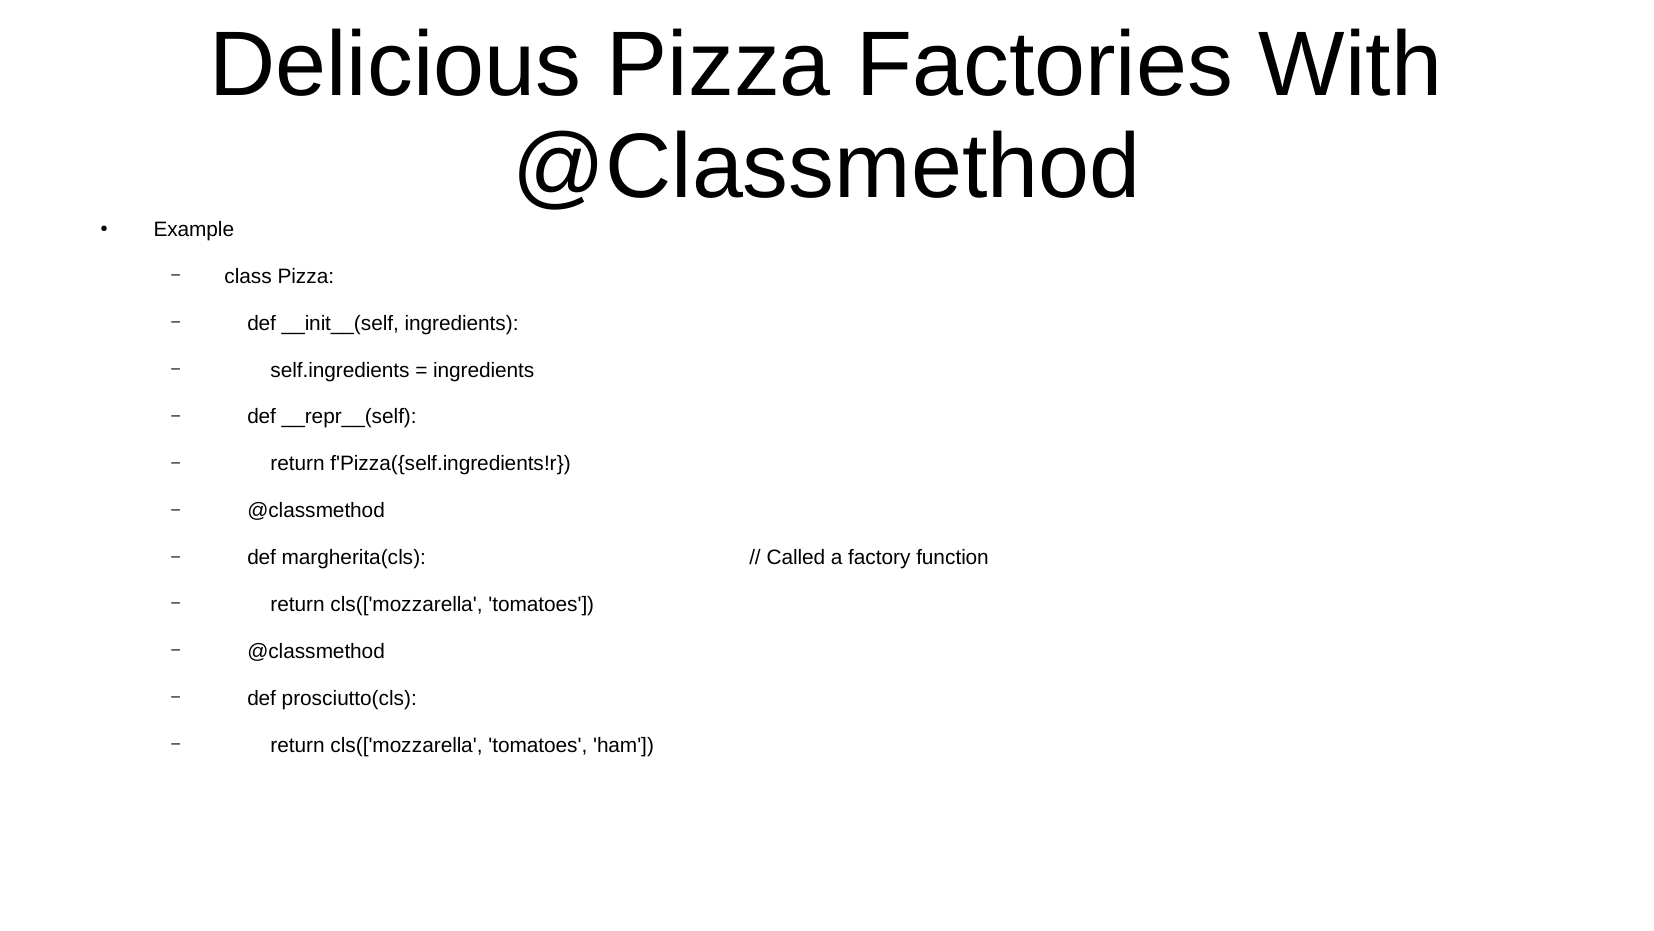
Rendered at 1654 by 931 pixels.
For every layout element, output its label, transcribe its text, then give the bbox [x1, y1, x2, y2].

title Delicious Pizza Factories With @Classmethod [82, 12, 1571, 217]
list Example class Pizza: def __init__(self, ingredients): self.ingredients = ingredients def __repr__(self): return f'Pizza({self.ingredients!r}) @classmethod def margherita(cls): // Called a factory function return cls(['mozzarella', 'tomatoes']) @classmethod def prosciutto(cls): return cls(['mozzarella', 'tomatoes', 'ham']) [82, 217, 1621, 916]
